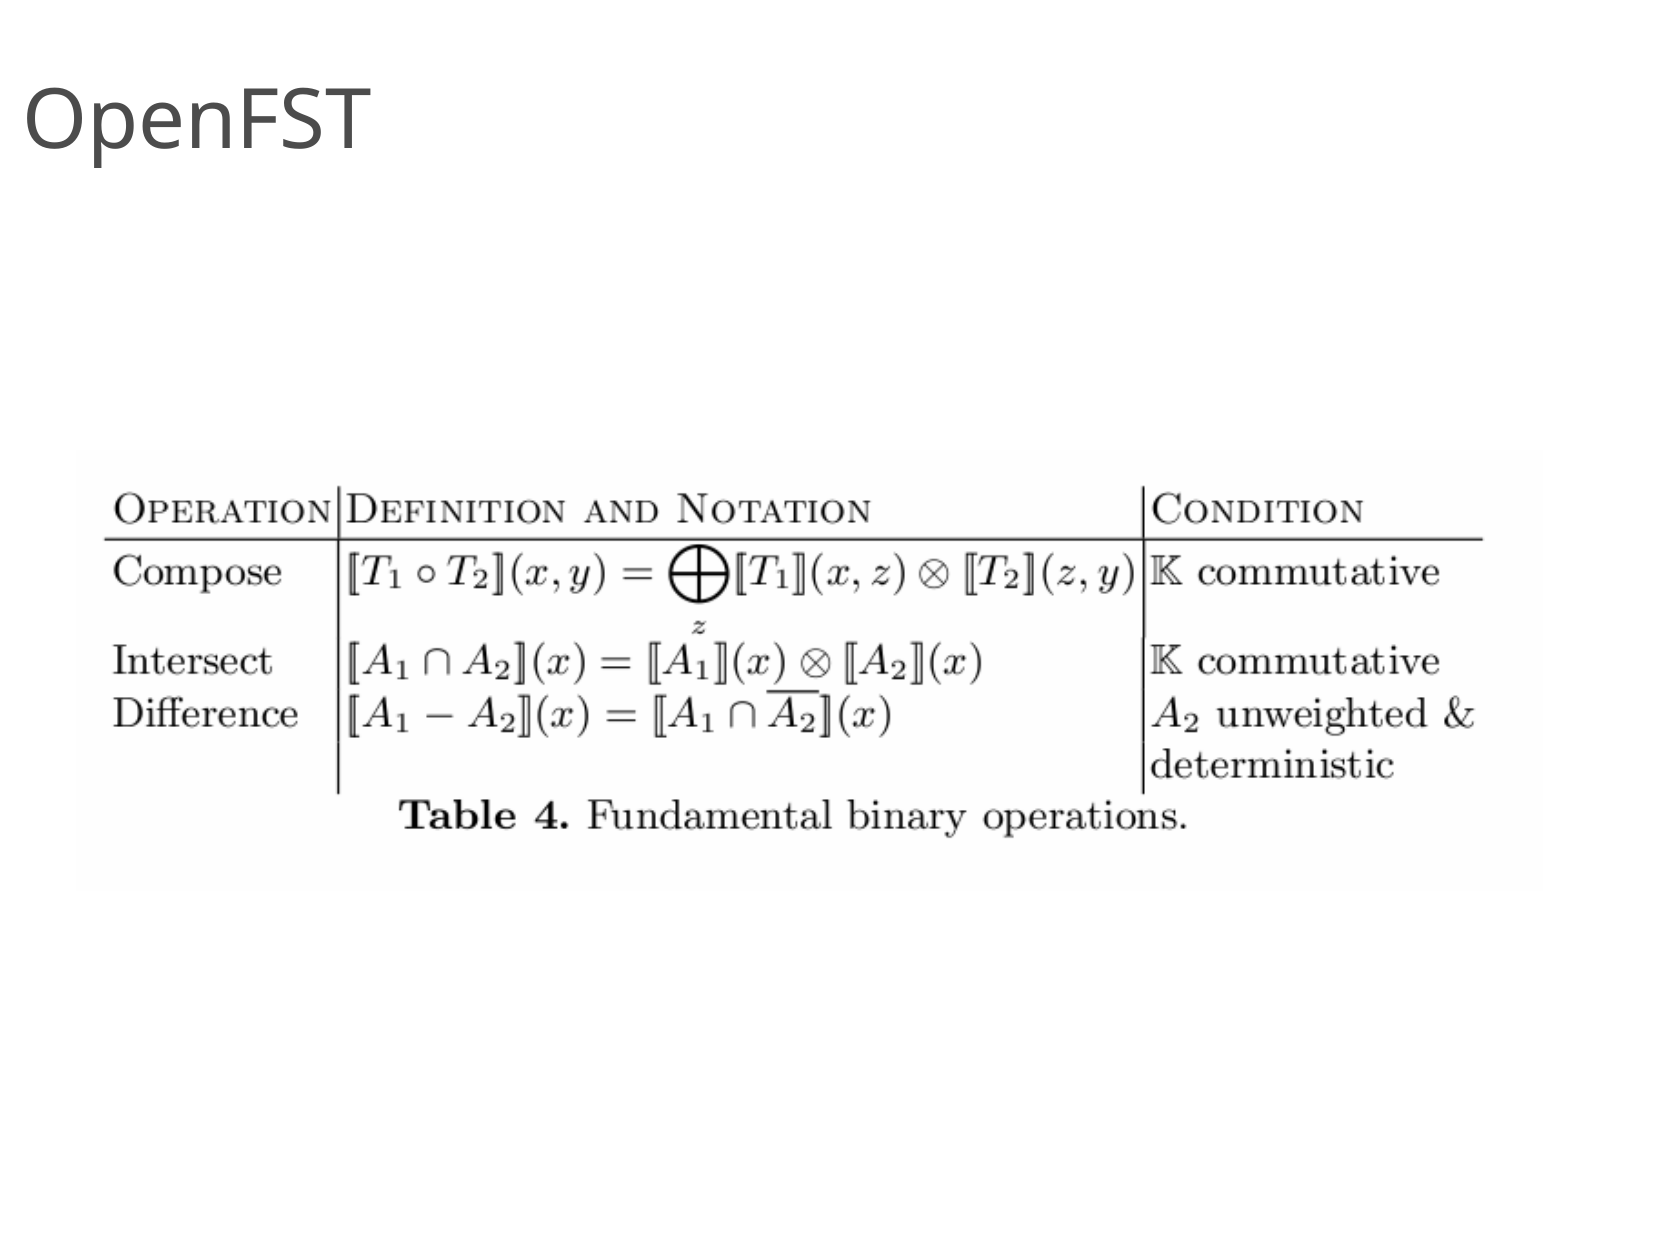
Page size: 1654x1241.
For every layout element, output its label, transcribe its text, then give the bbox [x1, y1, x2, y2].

title OpenFST [22, 26, 1654, 205]
picture [76, 450, 1543, 891]
